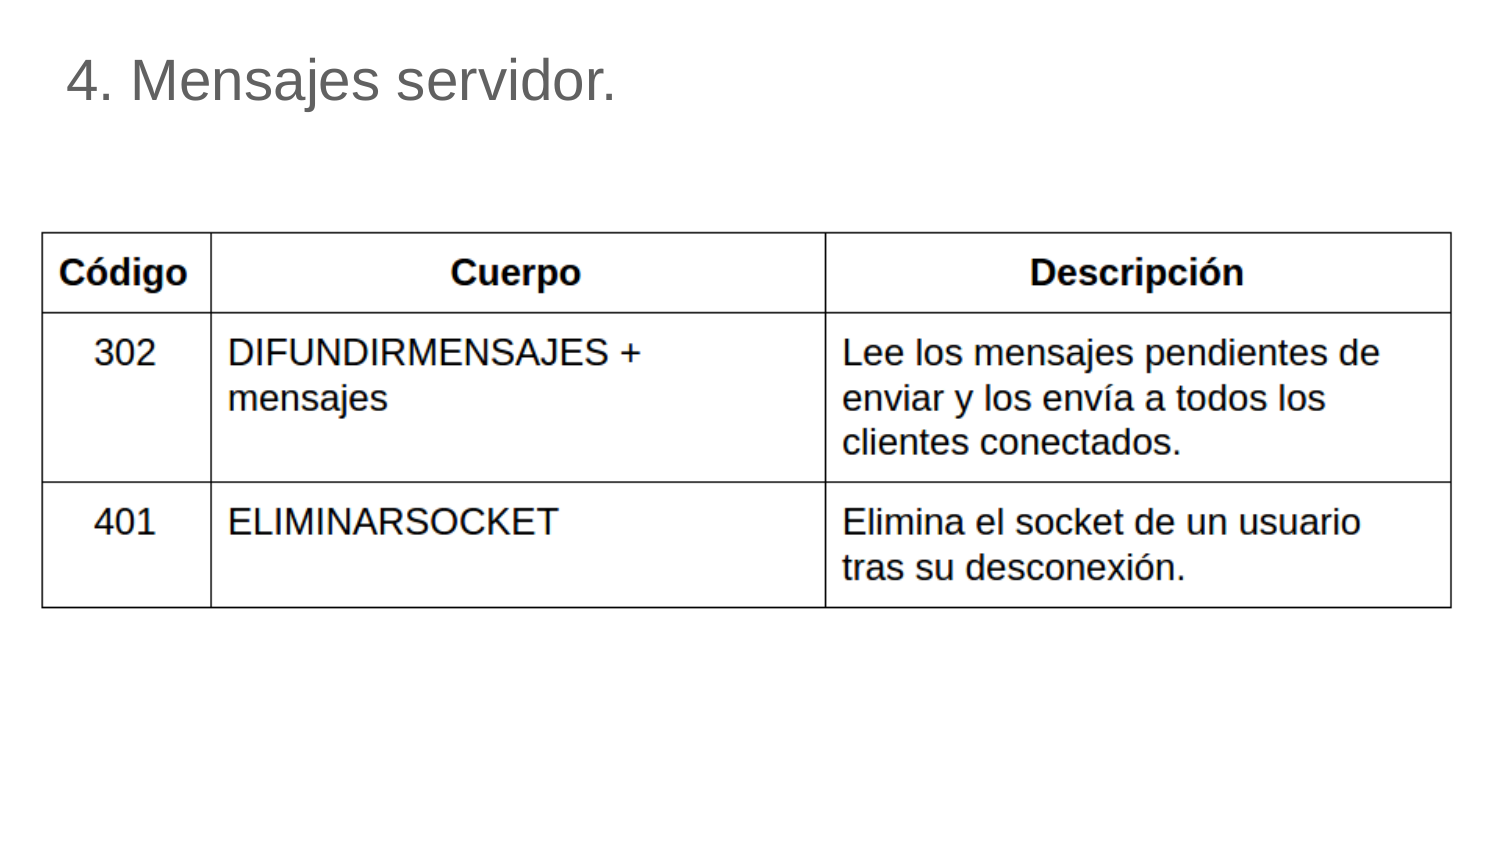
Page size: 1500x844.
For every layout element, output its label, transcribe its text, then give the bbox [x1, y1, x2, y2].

picture [37, 226, 1463, 618]
title 4. Mensajes servidor. [51, 26, 1449, 121]
